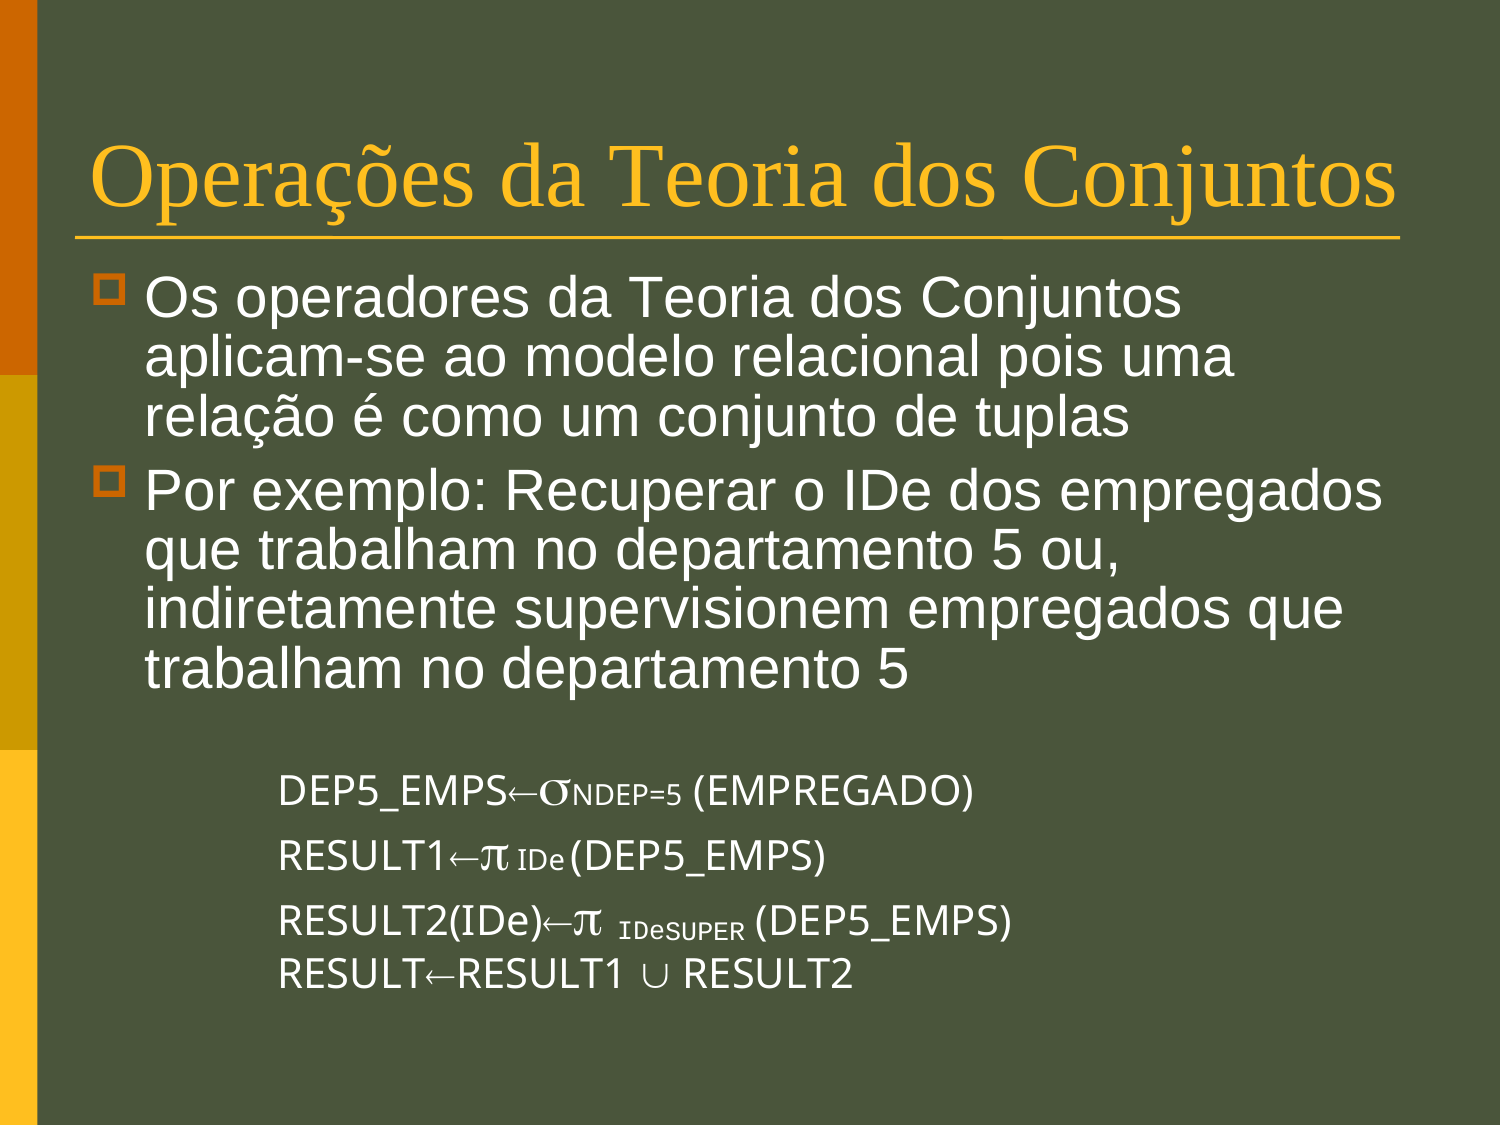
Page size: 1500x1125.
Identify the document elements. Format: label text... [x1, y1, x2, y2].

text_box DEP5_EMPSNDEP=5 (EMPREGADO)‏ RESULT1 IDe (DEP5_EMPS)‏ RESULT2(IDe) IDeSUPER (DEP5_EMPS)‏ RESULTRESULT1  RESULT2 [277, 751, 1152, 1012]
title Operações da Teoria dos Conjuntos [75, 45, 1426, 233]
list Os operadores da Teoria dos Conjuntos aplicam-se ao modelo relacional pois uma relação é como um conjunto de tuplas Por exemplo: Recuperar o IDe dos empregados que trabalham no departamento 5 ou, indiretamente supervisionem empregados que trabalham no departamento 5 [75, 262, 1426, 1006]
